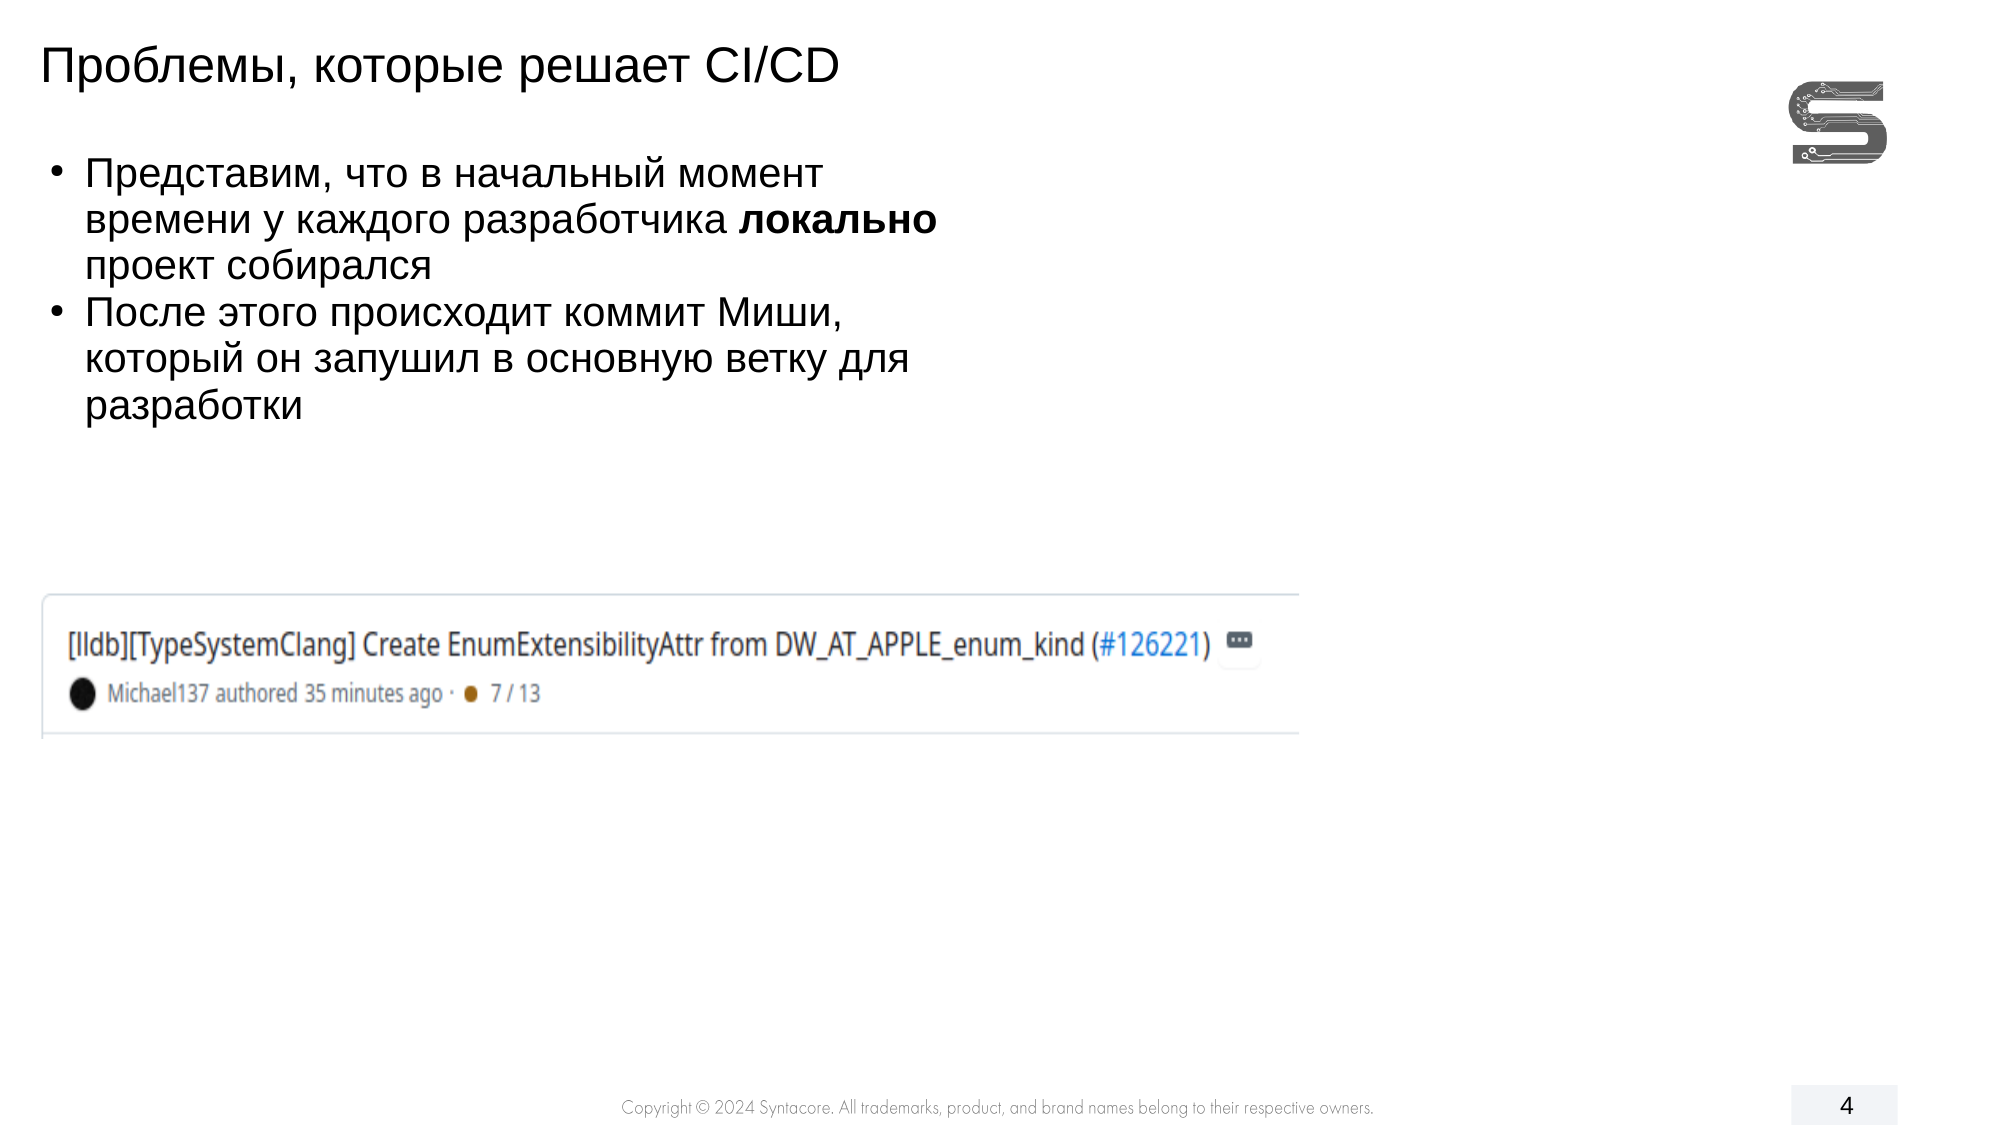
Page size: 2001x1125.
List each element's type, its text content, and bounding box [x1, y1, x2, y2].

picture [1788, 81, 1887, 164]
text_box <number> [1825, 1084, 1969, 1125]
picture [37, 590, 1300, 739]
picture [621, 1094, 1381, 1119]
text_box Представим, что в начальный момент времени у каждого разработчика локально проект собирался После этого происходит коммит Миши, который он запушил в основную ветку для разработки [34, 141, 1004, 591]
text_box Проблемы, которые решает CI/CD [0, 29, 1000, 101]
